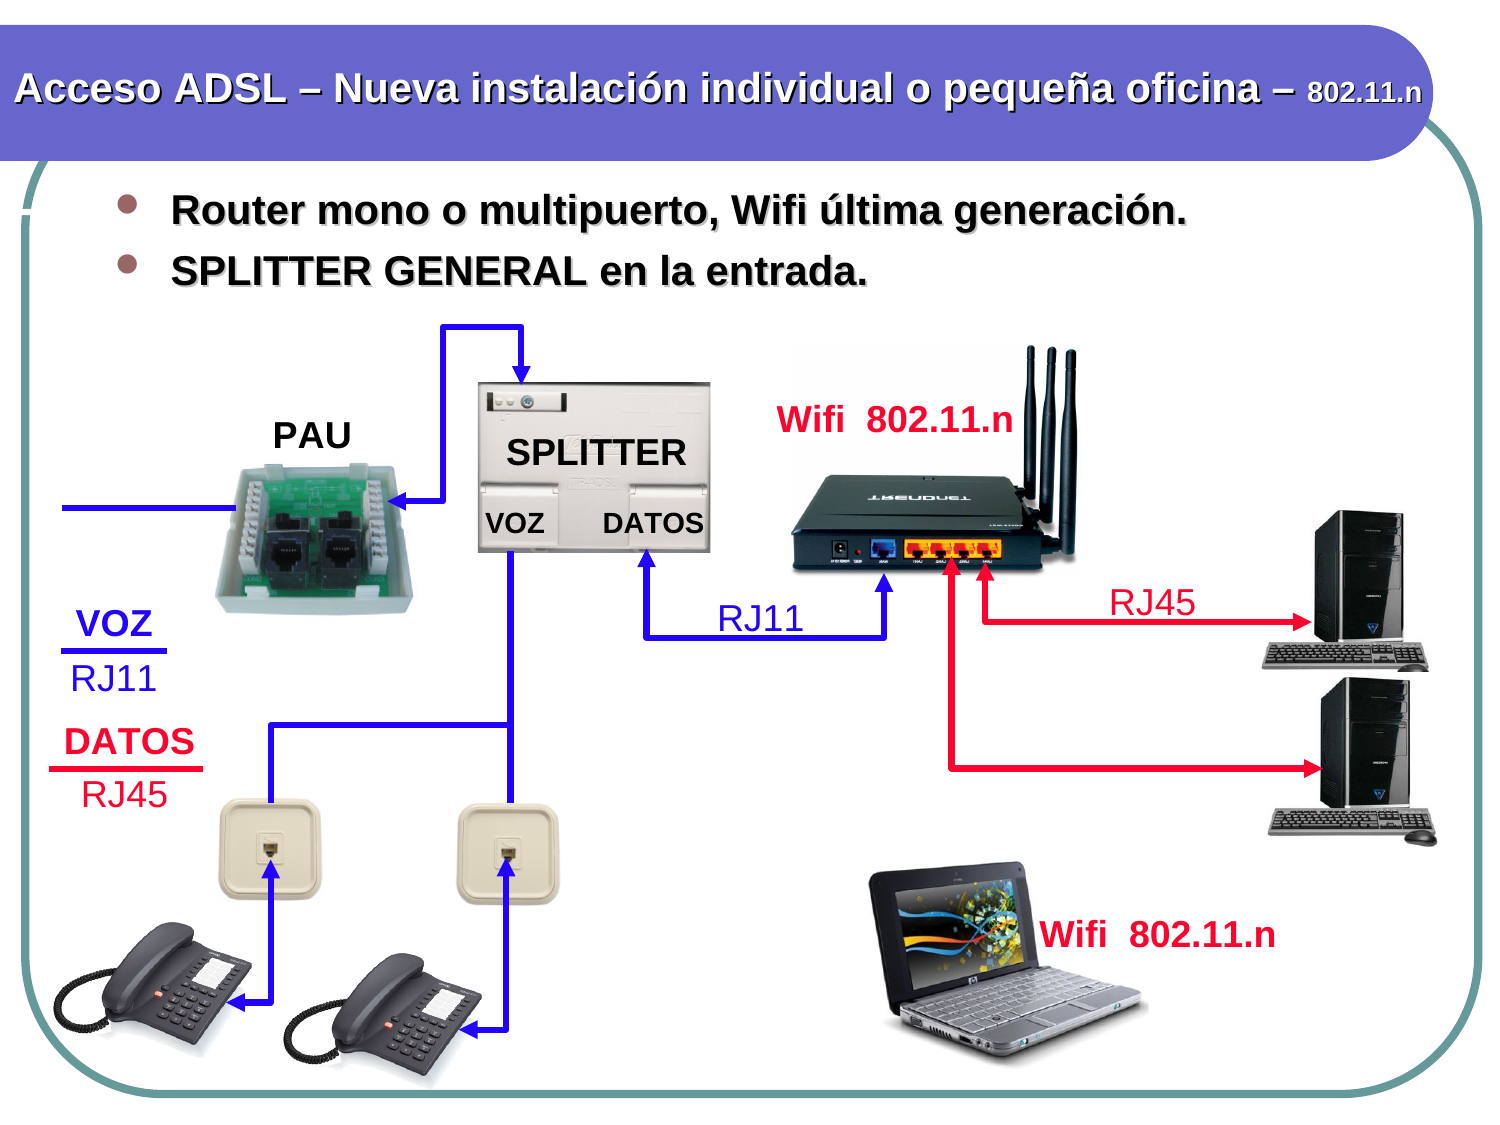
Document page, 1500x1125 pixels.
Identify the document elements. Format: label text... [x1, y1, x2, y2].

text_box Wifi 802.11.n [1024, 902, 1318, 963]
text_box Wifi 802.11.n [761, 387, 1085, 448]
picture [41, 910, 261, 1058]
title Acceso ADSL – Nueva instalación individual o pequeña oficina – 802.11.n [0, 10, 1499, 161]
text_box VOZ [60, 591, 179, 653]
list Router mono o multipuerto, Wifi última generación. SPLITTER GENERAL en la entrada. [99, 175, 1401, 330]
text_box RJ11 [691, 641, 820, 647]
picture [1258, 505, 1442, 849]
text_box RJ11 [691, 585, 820, 635]
picture [477, 547, 711, 553]
picture [271, 941, 491, 1089]
text_box RJ45 [55, 762, 183, 824]
picture [477, 382, 711, 496]
picture [862, 852, 1149, 1074]
text_box RJ45 [1083, 625, 1211, 631]
text_box PAU [252, 403, 372, 465]
picture [455, 801, 562, 907]
text_box SPLITTER [486, 420, 707, 481]
text_box RJ45 [1083, 570, 1211, 619]
picture [206, 456, 419, 621]
text_box DATOS [49, 709, 215, 771]
picture [789, 448, 1082, 578]
picture [217, 796, 324, 902]
text_box RJ11 [44, 646, 173, 708]
picture [789, 345, 1082, 387]
text_box VOZ DATOS [461, 496, 729, 547]
